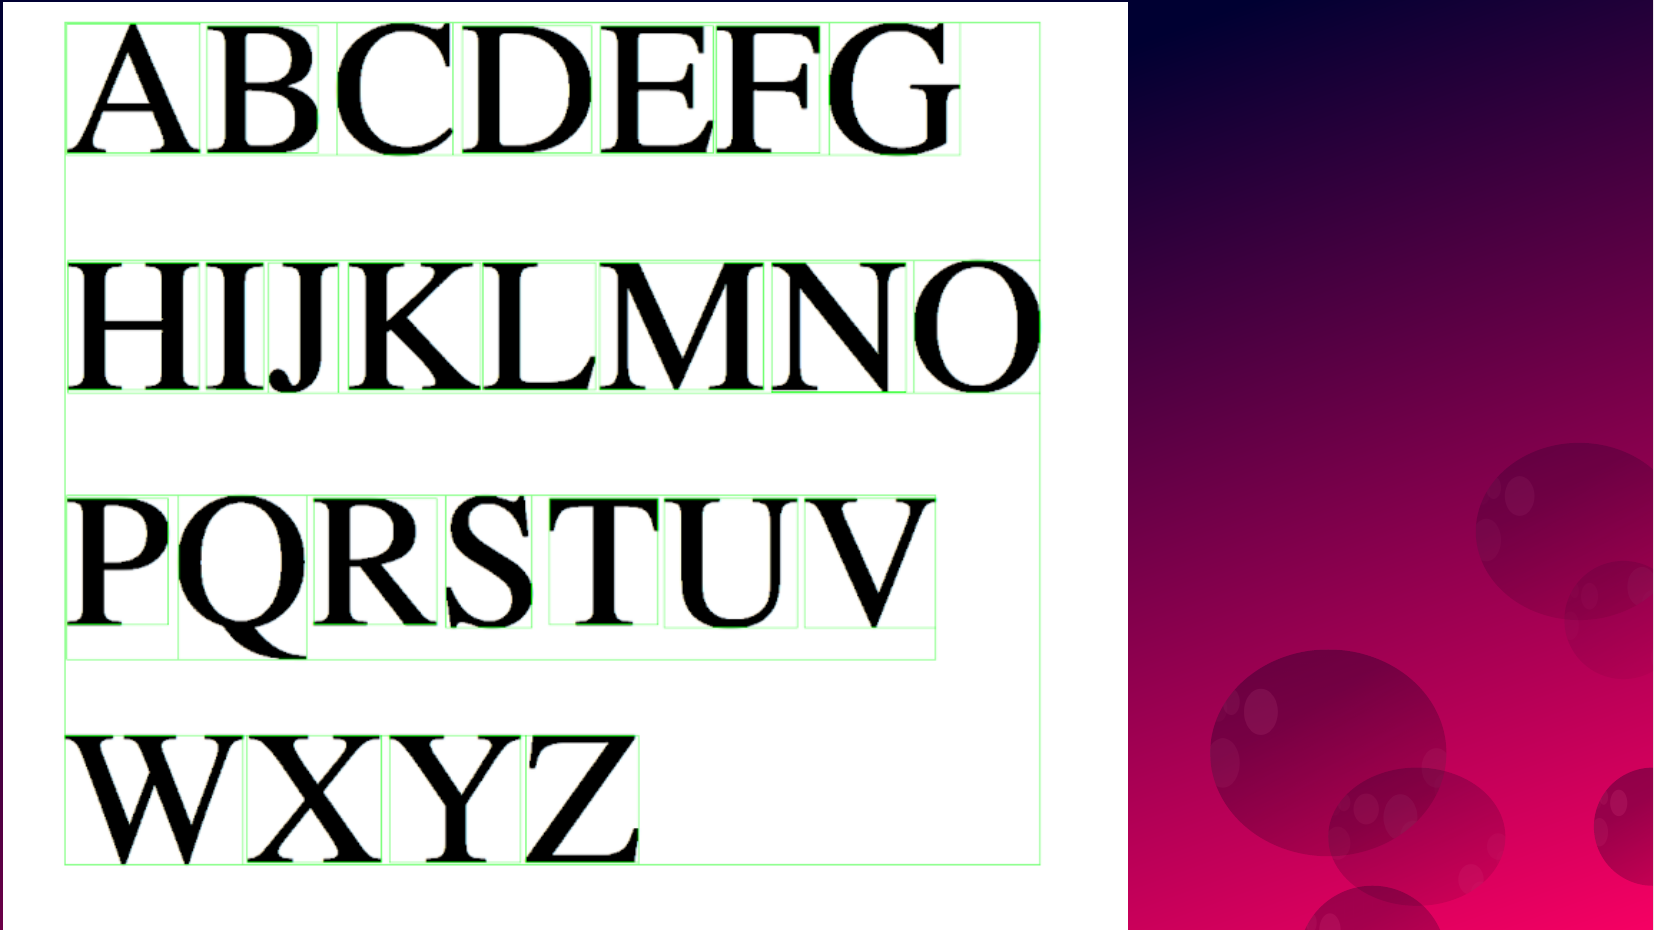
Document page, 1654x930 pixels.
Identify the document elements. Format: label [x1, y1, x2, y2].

picture [0, 2, 1128, 930]
picture [1648, 0, 1654, 930]
